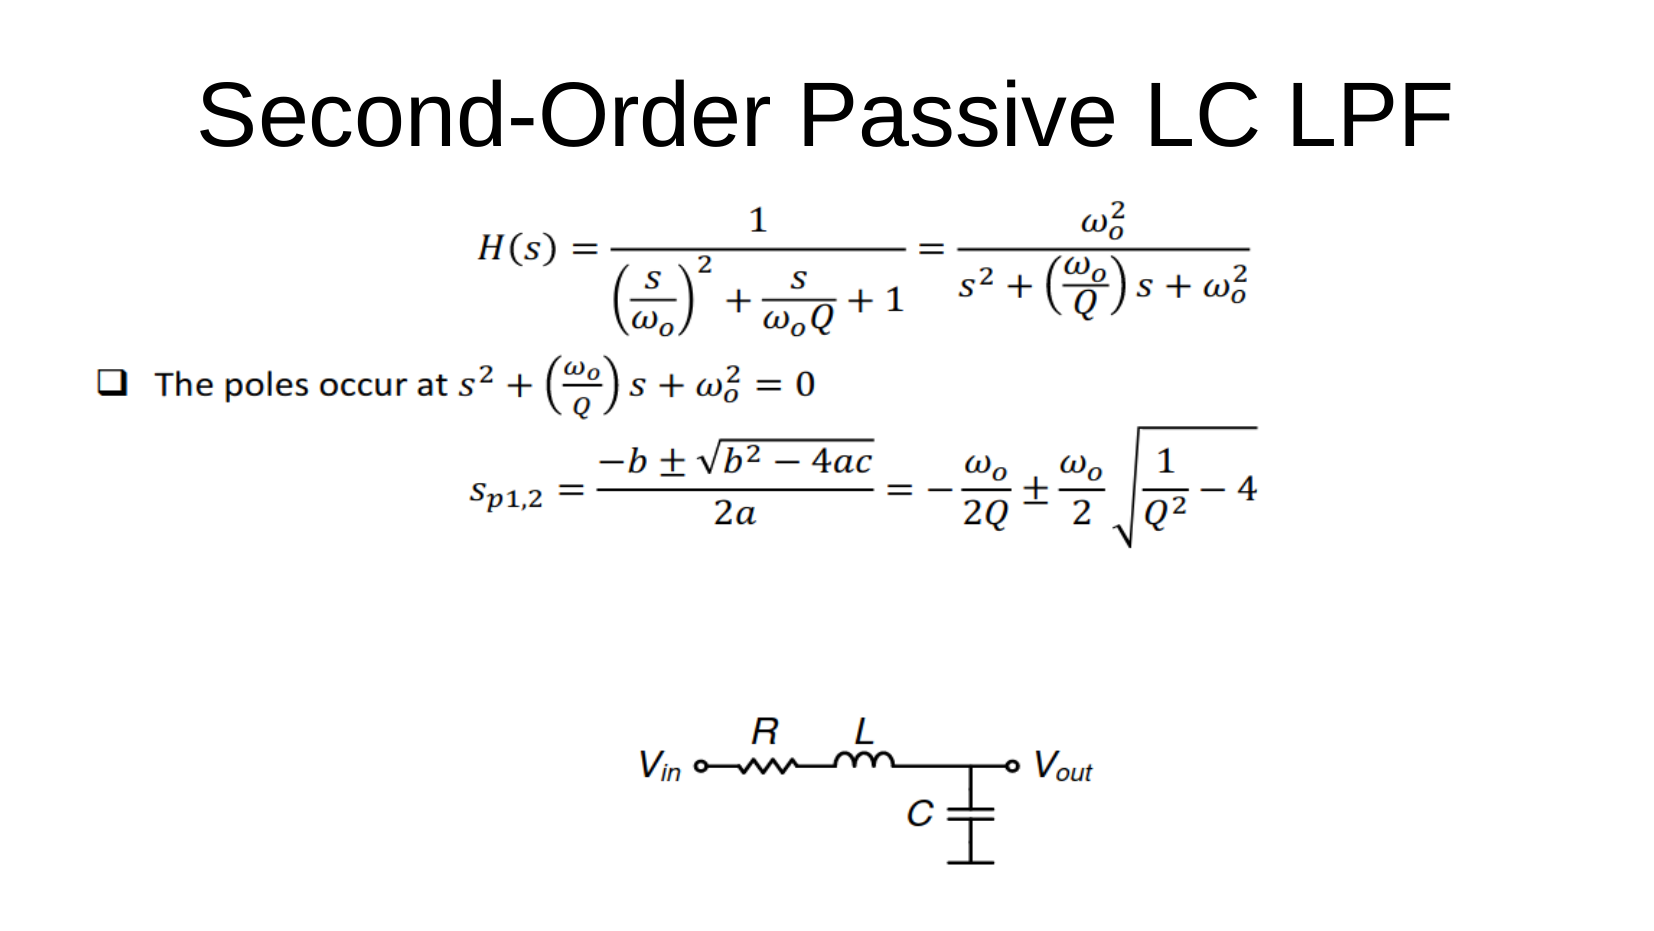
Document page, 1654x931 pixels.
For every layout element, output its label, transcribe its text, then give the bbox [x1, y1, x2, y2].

picture [80, 192, 1606, 866]
title Second-Order Passive LC LPF [82, 37, 1571, 192]
